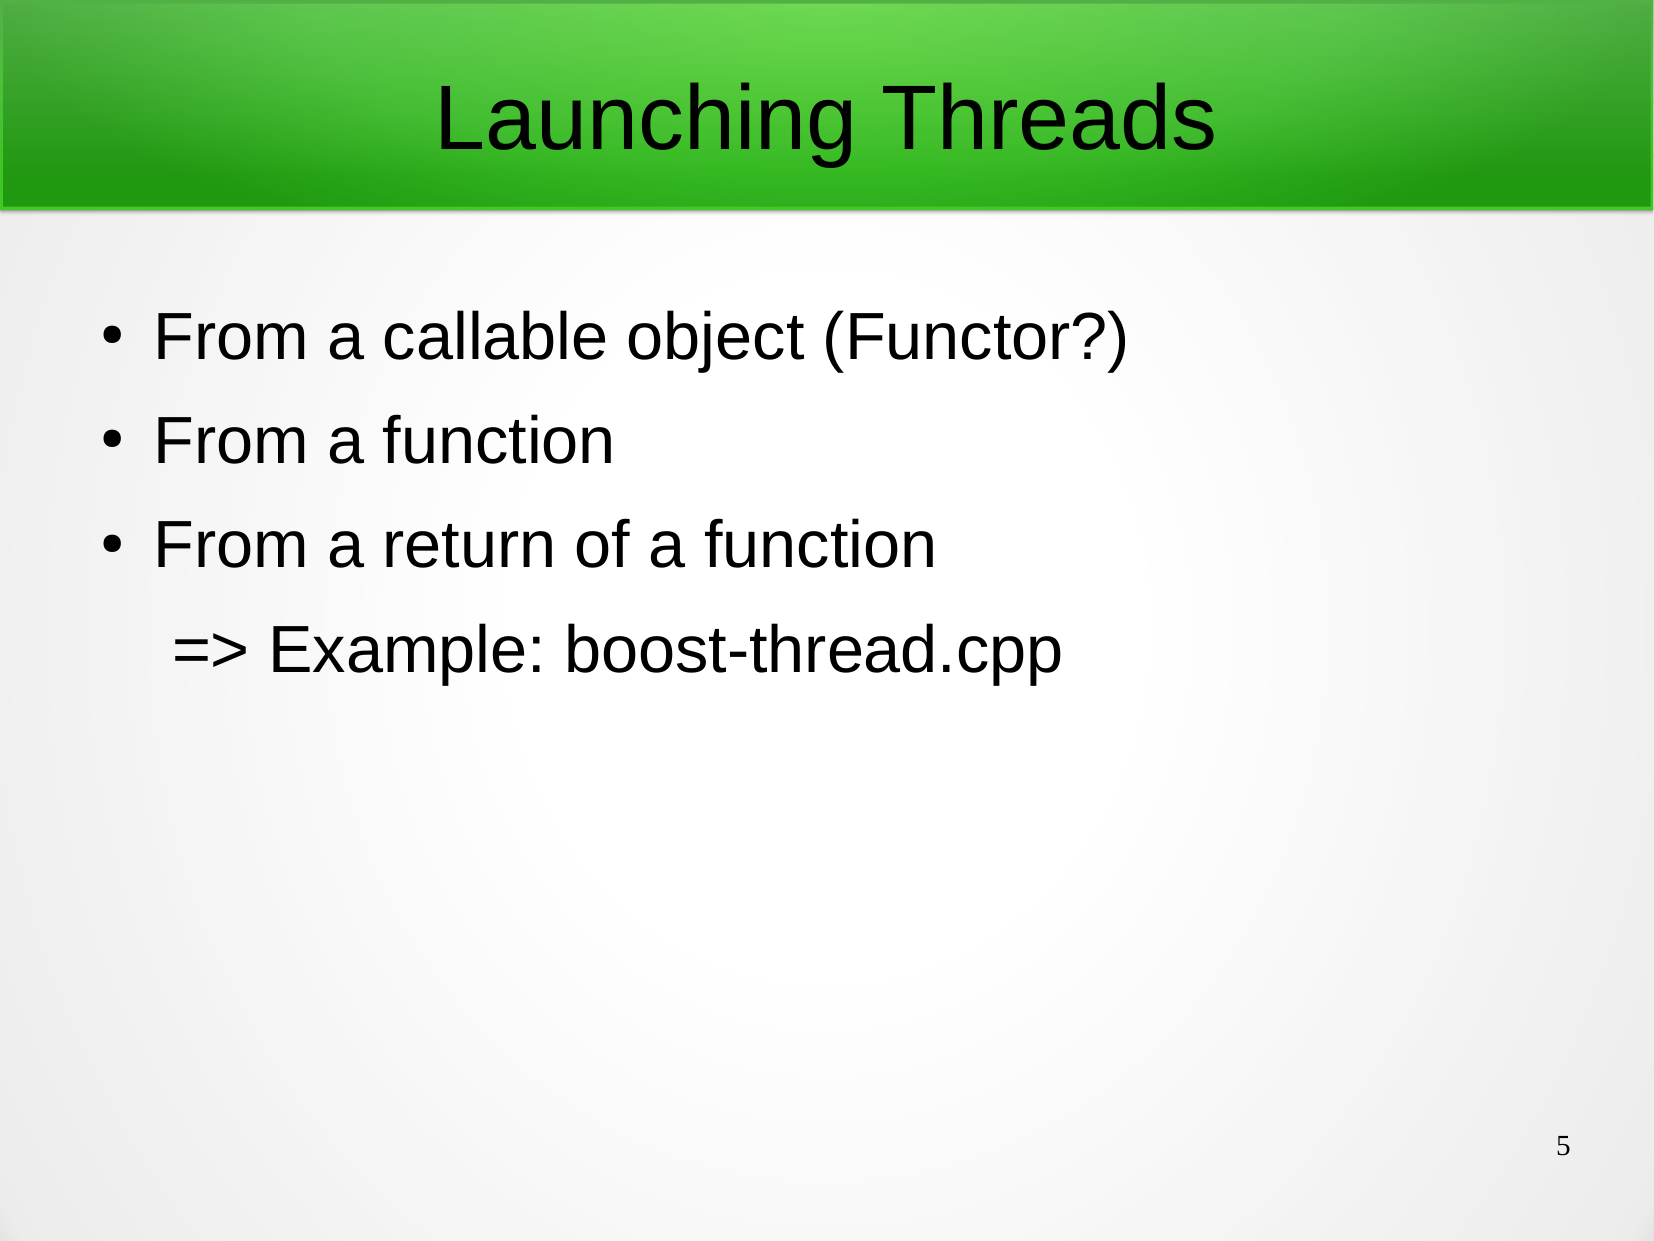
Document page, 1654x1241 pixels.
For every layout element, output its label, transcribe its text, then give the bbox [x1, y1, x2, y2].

list From a callable object (Functor?) From a function From a return of a function => Example: boost-thread.cpp [82, 299, 1571, 1019]
title Launching Threads [82, 47, 1571, 189]
